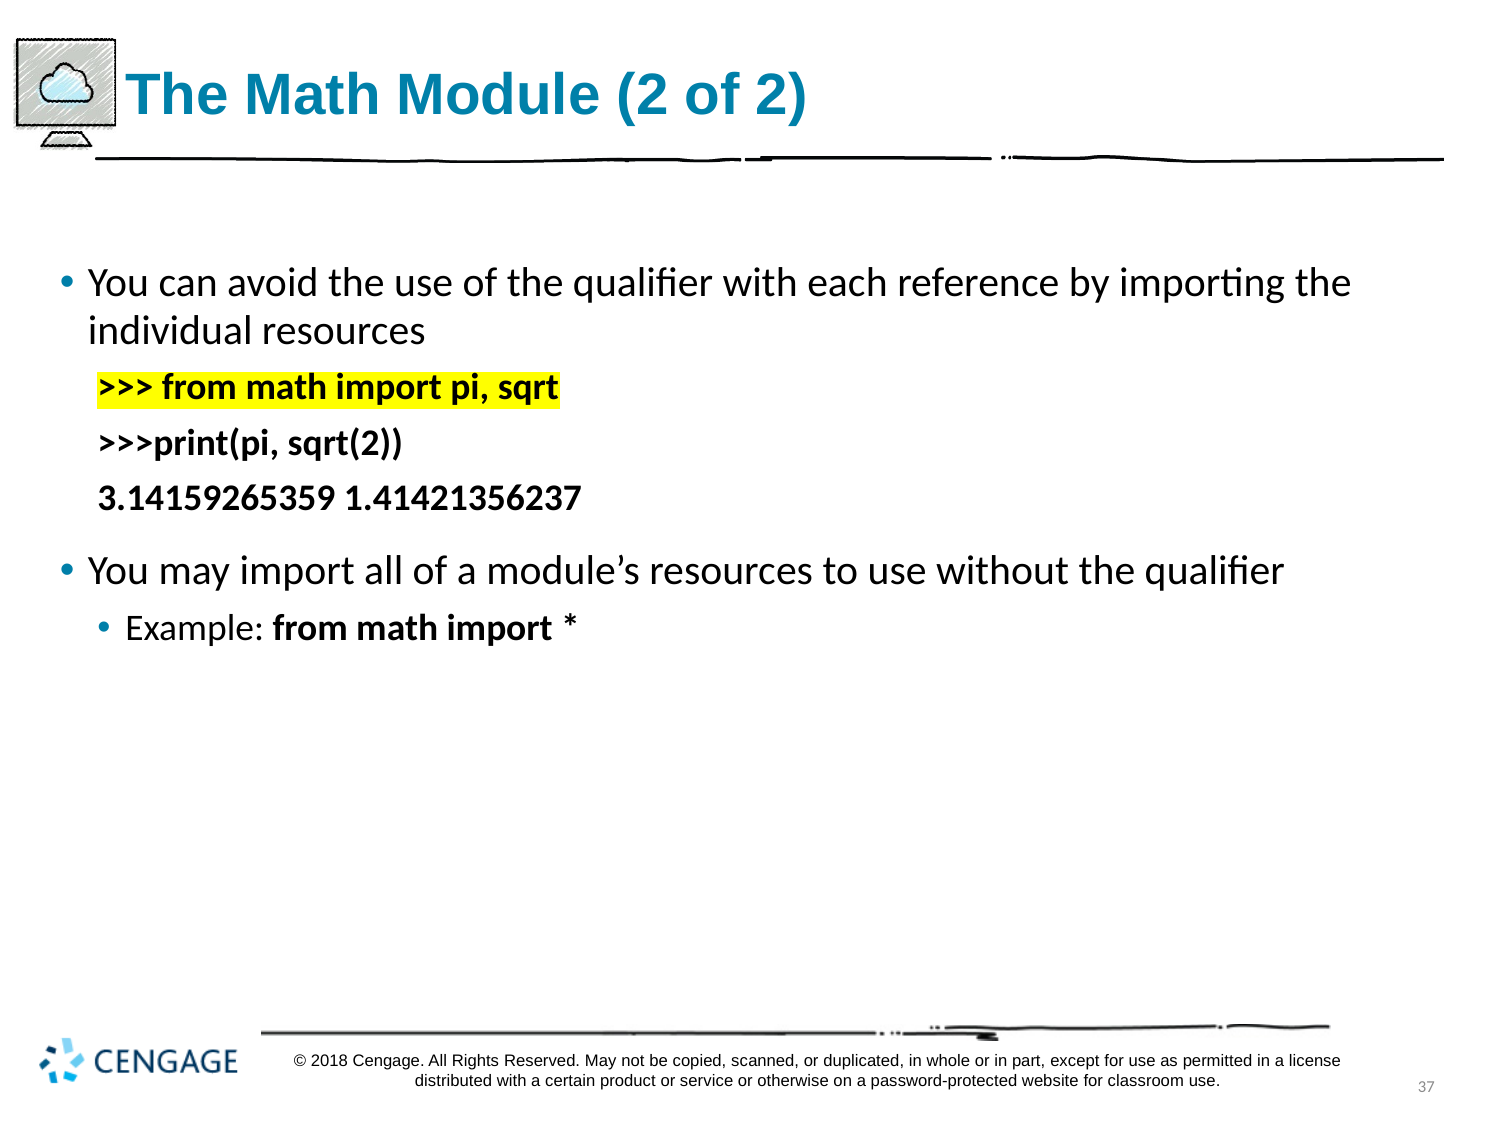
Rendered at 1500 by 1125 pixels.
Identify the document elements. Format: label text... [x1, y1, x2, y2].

list You may import all of a module’s resources to use without the qualifier Example: from math import * [59, 546, 1441, 650]
title The Math Module (2 of 2) [125, 55, 1442, 127]
picture [154, 155, 1444, 163]
list You can avoid the use of the qualifier with each reference by importing the individual resources [59, 258, 1441, 355]
footer © 2018 Cengage. All Rights Reserved. May not be copied, scanned, or duplicated, in whole or in part, except for use as permitted in a license distributed with a certain product or service or otherwise on a password-protected website for classroom use. [262, 1050, 1375, 1091]
list >>> from math import pi, sqrt >>>print(pi, sqrt(2)) 3.14159265359 1.41421356237 [59, 365, 1441, 521]
picture [19, 1024, 250, 1096]
picture [261, 1024, 1331, 1041]
picture [13, 36, 117, 151]
